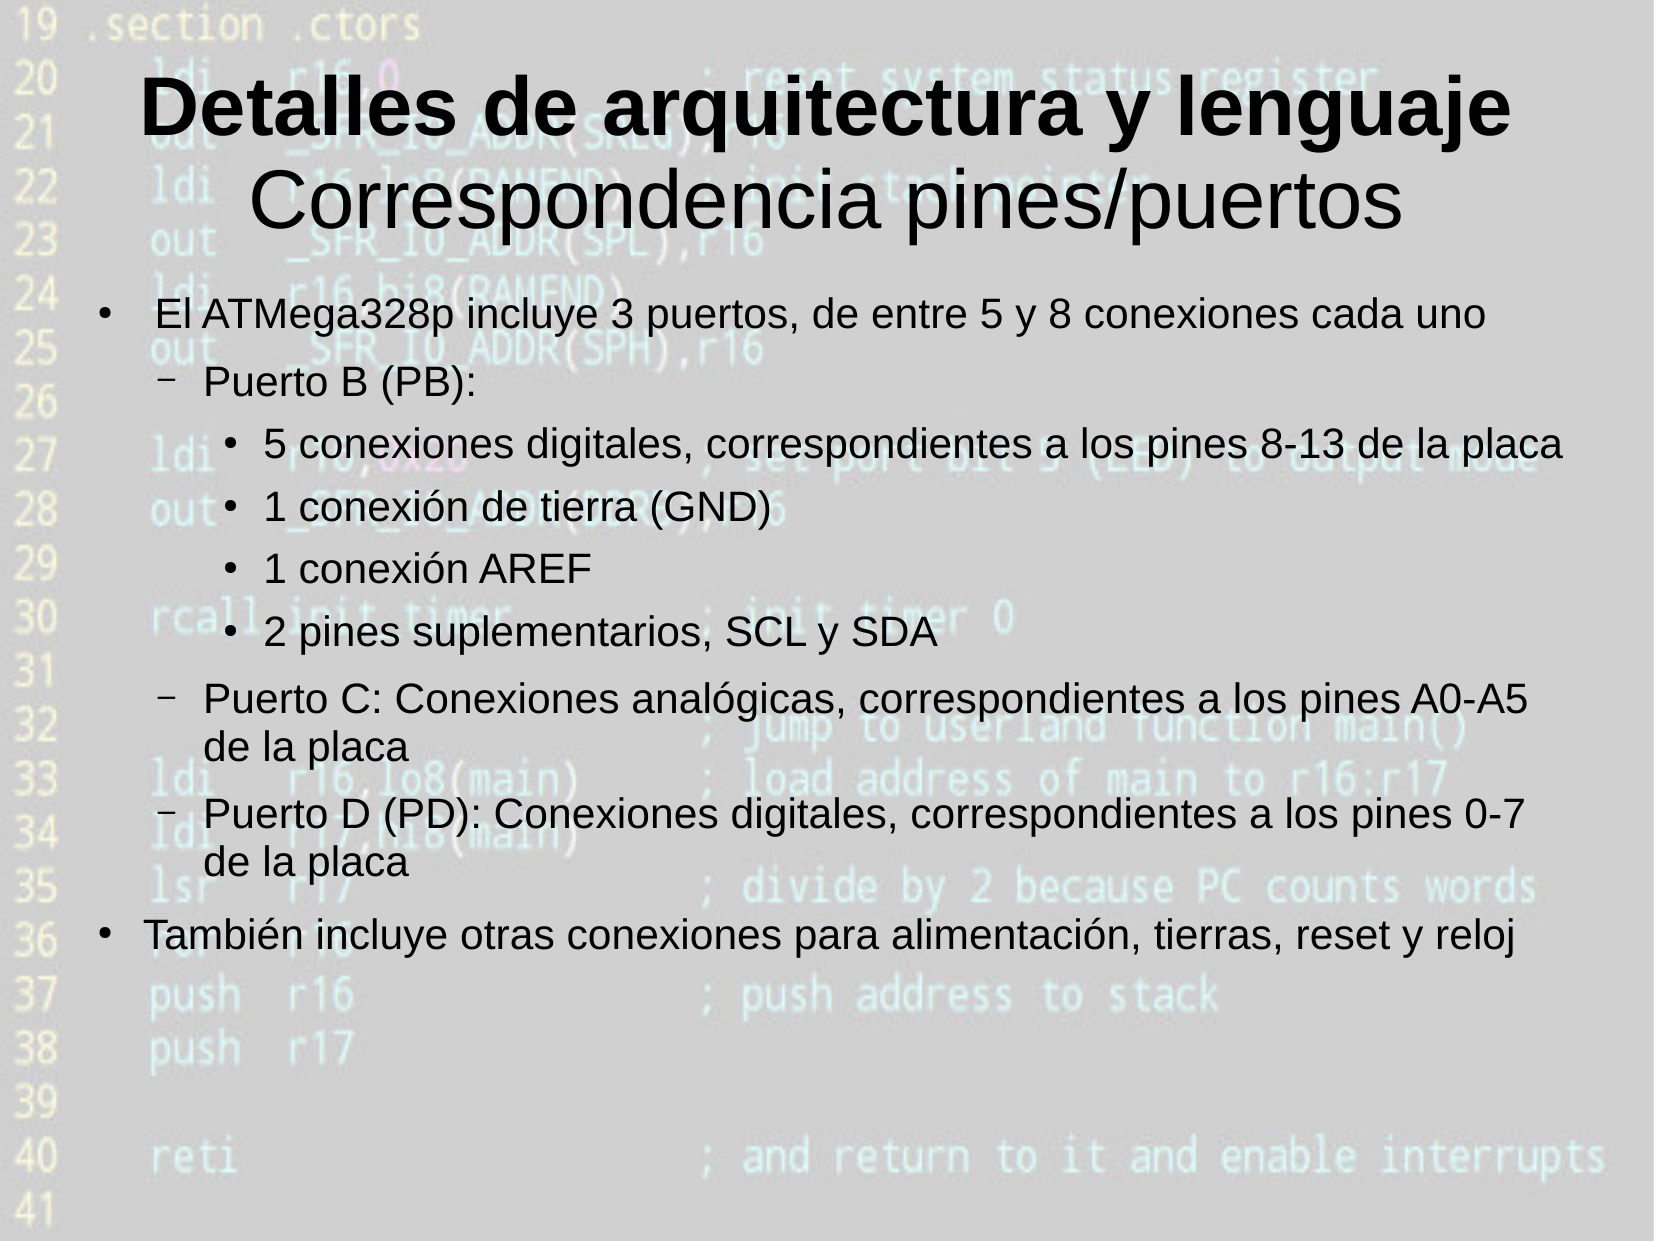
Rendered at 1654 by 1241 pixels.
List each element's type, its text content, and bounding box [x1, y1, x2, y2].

list El ATMega328p incluye 3 puertos, de entre 5 y 8 conexiones cada uno Puerto B (PB): 5 conexiones digitales, correspondientes a los pines 8-13 de la placa 1 conexión de tierra (GND) 1 conexión AREF 2 pines suplementarios, SCL y SDA Puerto C: Conexiones analógicas, correspondientes a los pines A0-A5 de la placa Puerto D (PD): Conexiones digitales, correspondientes a los pines 0-7 de la placa También incluye otras conexiones para alimentación, tierras, reset y reloj [82, 290, 1571, 1010]
picture [0, 0, 1654, 1241]
title Detalles de arquitectura y lenguaje Correspondencia pines/puertos [82, 49, 1571, 257]
